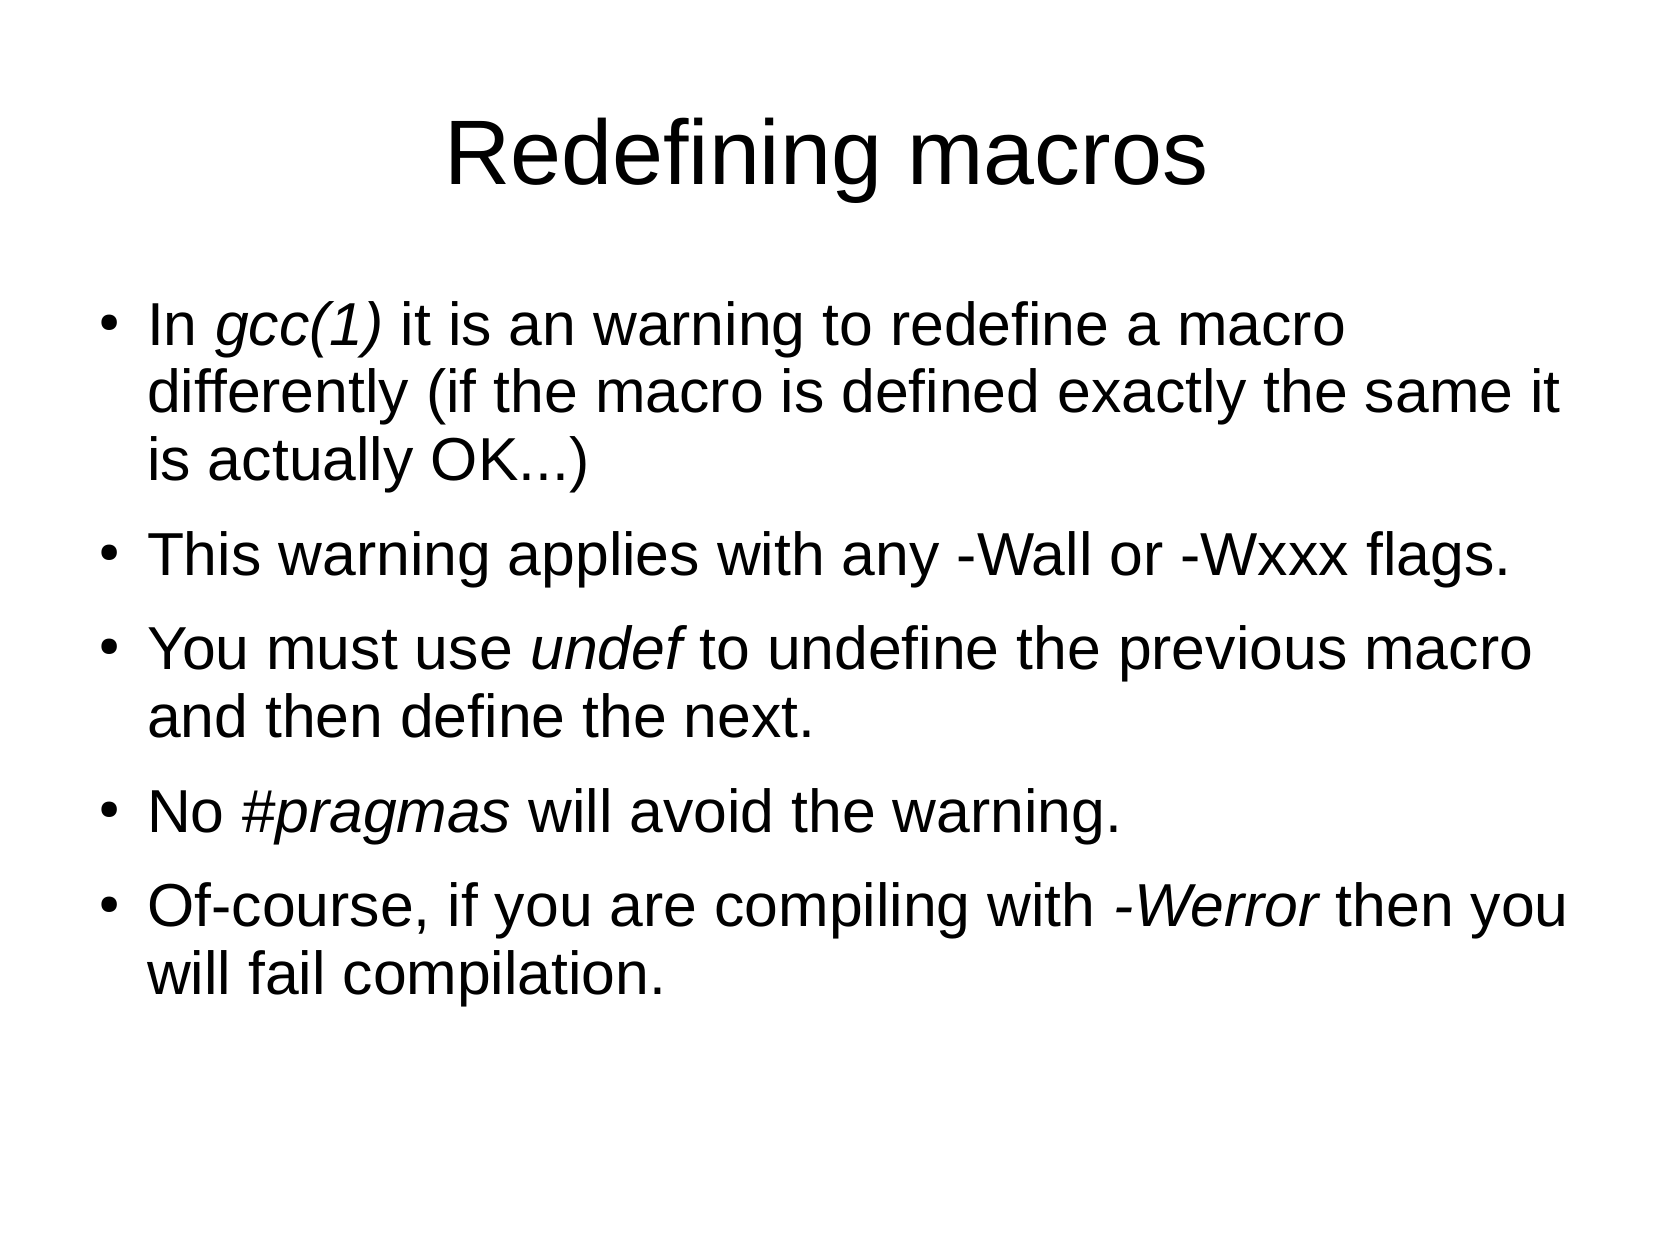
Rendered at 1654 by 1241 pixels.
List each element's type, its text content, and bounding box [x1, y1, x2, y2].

title Redefining macros [82, 49, 1571, 257]
list In gcc(1) it is an warning to redefine a macro differently (if the macro is defined exactly the same it is actually OK...) This warning applies with any -Wall or -Wxxx flags. You must use undef to undefine the previous macro and then define the next. No #pragmas will avoid the warning. Of-course, if you are compiling with -Werror then you will fail compilation. [82, 290, 1571, 1010]
